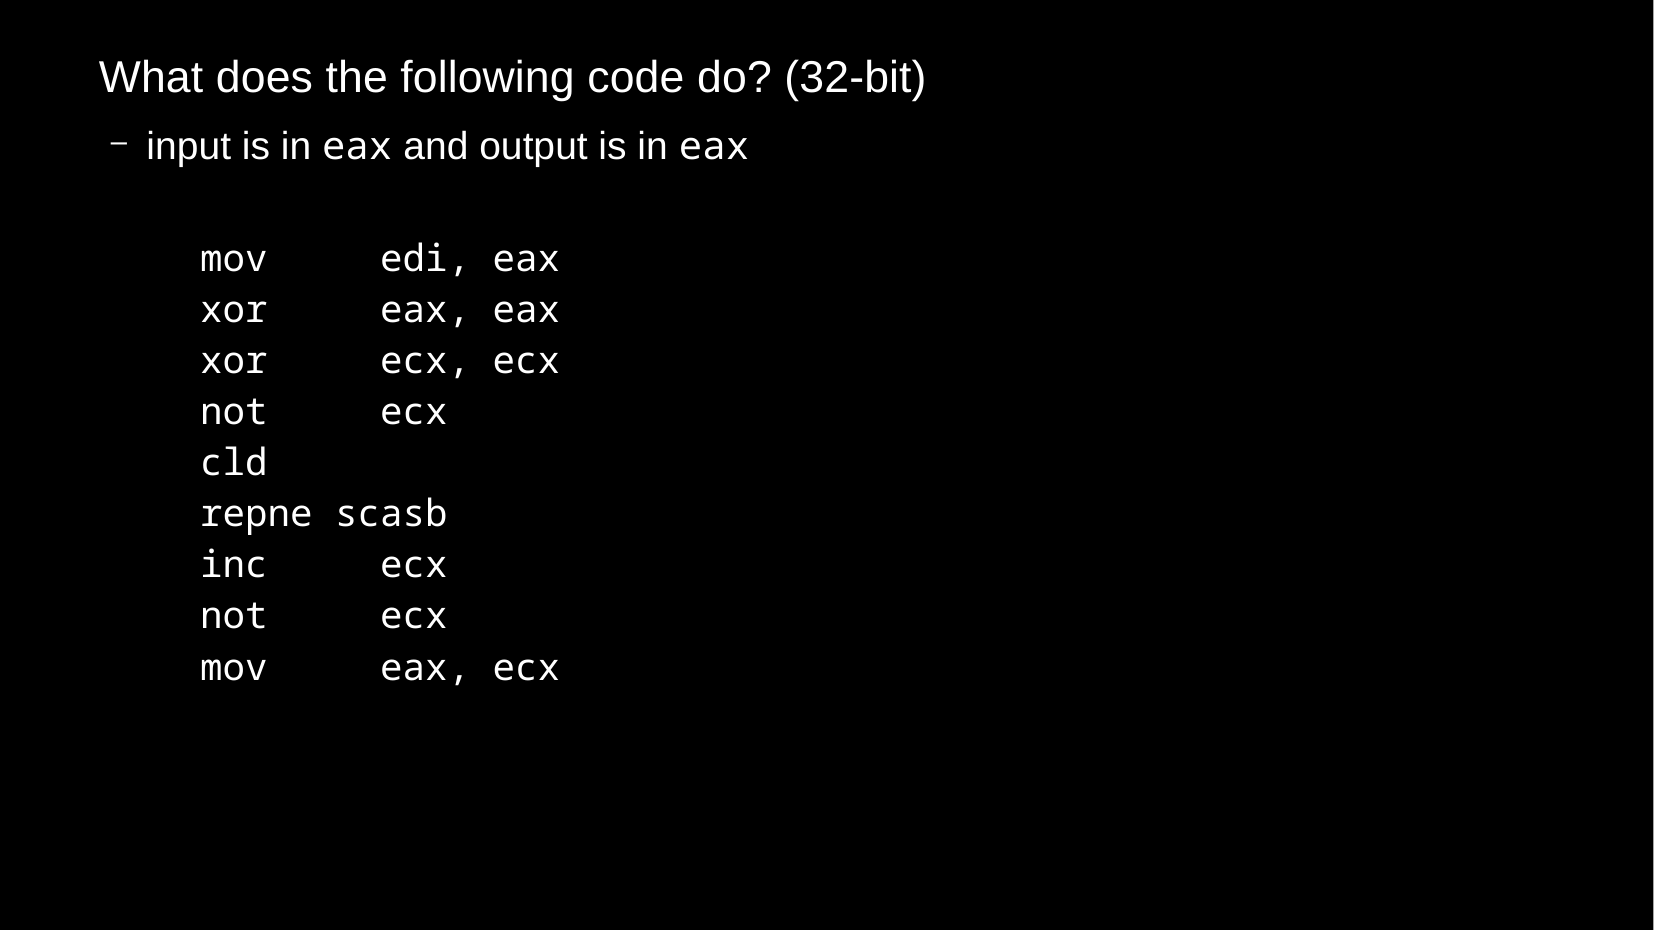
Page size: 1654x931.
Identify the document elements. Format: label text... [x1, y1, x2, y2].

list What does the following code do? (32-bit) input is in eax and output is in eax [51, 52, 1540, 173]
text_box mov edi, eax xor eax, eax xor ecx, ecx not ecx cld repne scasb inc ecx not ecx mov eax, ecx [185, 224, 673, 615]
